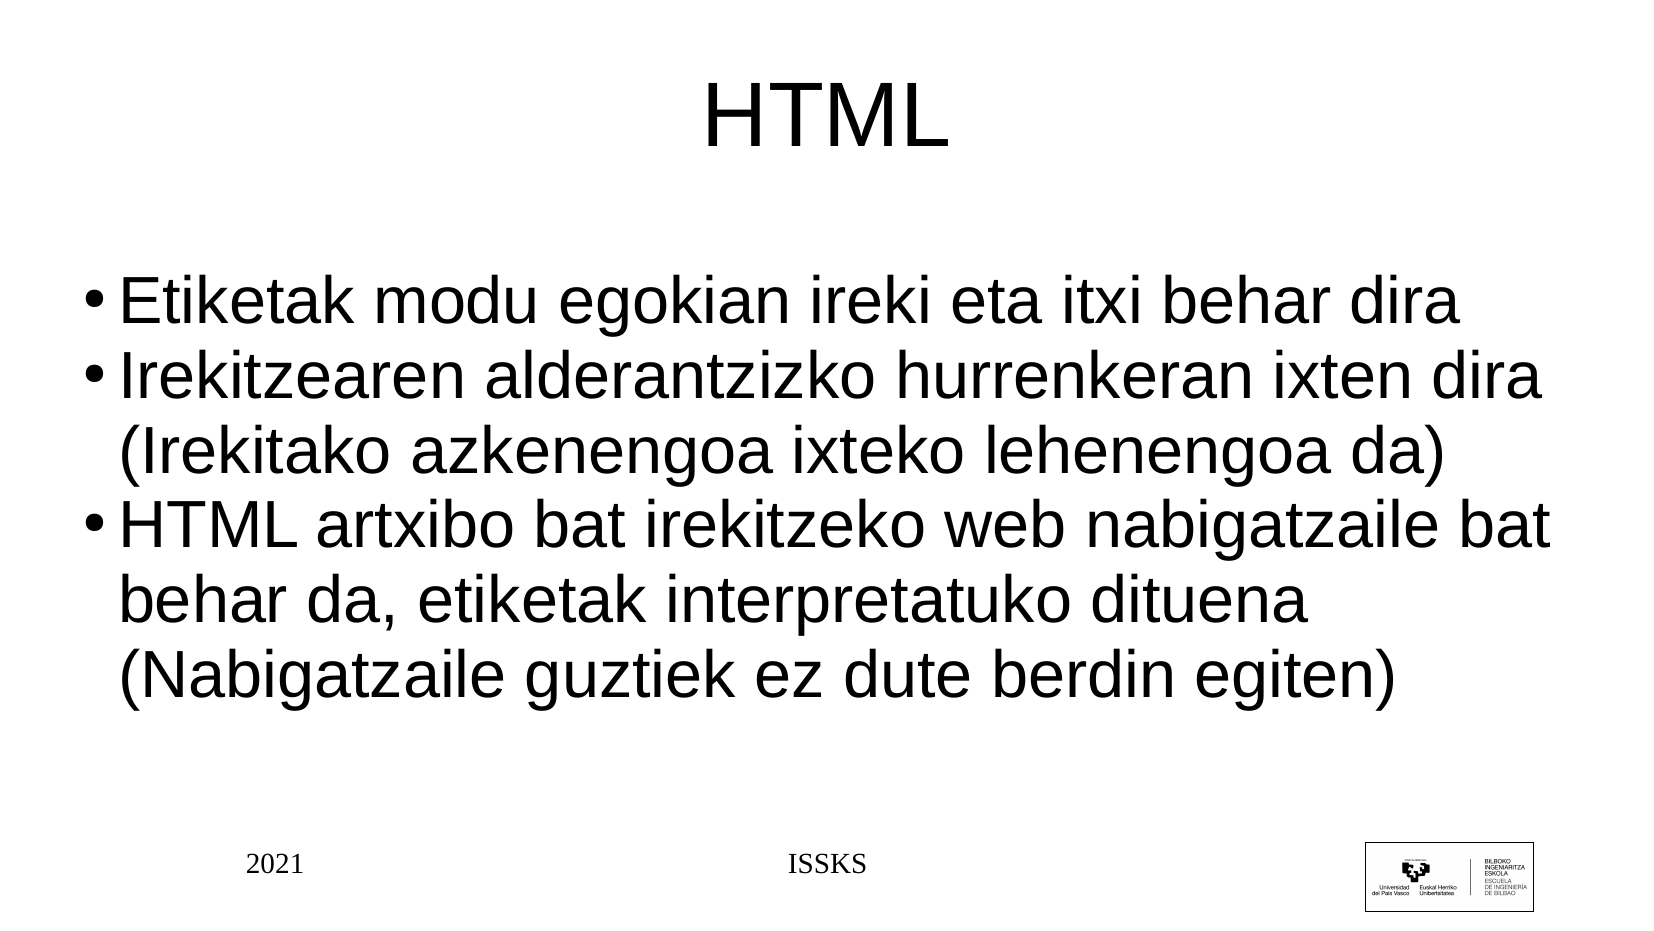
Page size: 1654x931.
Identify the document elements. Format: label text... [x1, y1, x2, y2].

picture [1366, 843, 1533, 911]
subtitle Etiketak modu egokian ireki eta itxi behar dira Irekitzearen alderantzizko hurrenkeran ixten dira (Irekitako azkenengoa ixteko lehenengoa da) HTML artxibo bat irekitzeko web nabigatzaile bat behar da, etiketak interpretatuko dituena (Nabigatzaile guztiek ez dute berdin egiten) [82, 217, 1571, 758]
title HTML [82, 37, 1571, 193]
